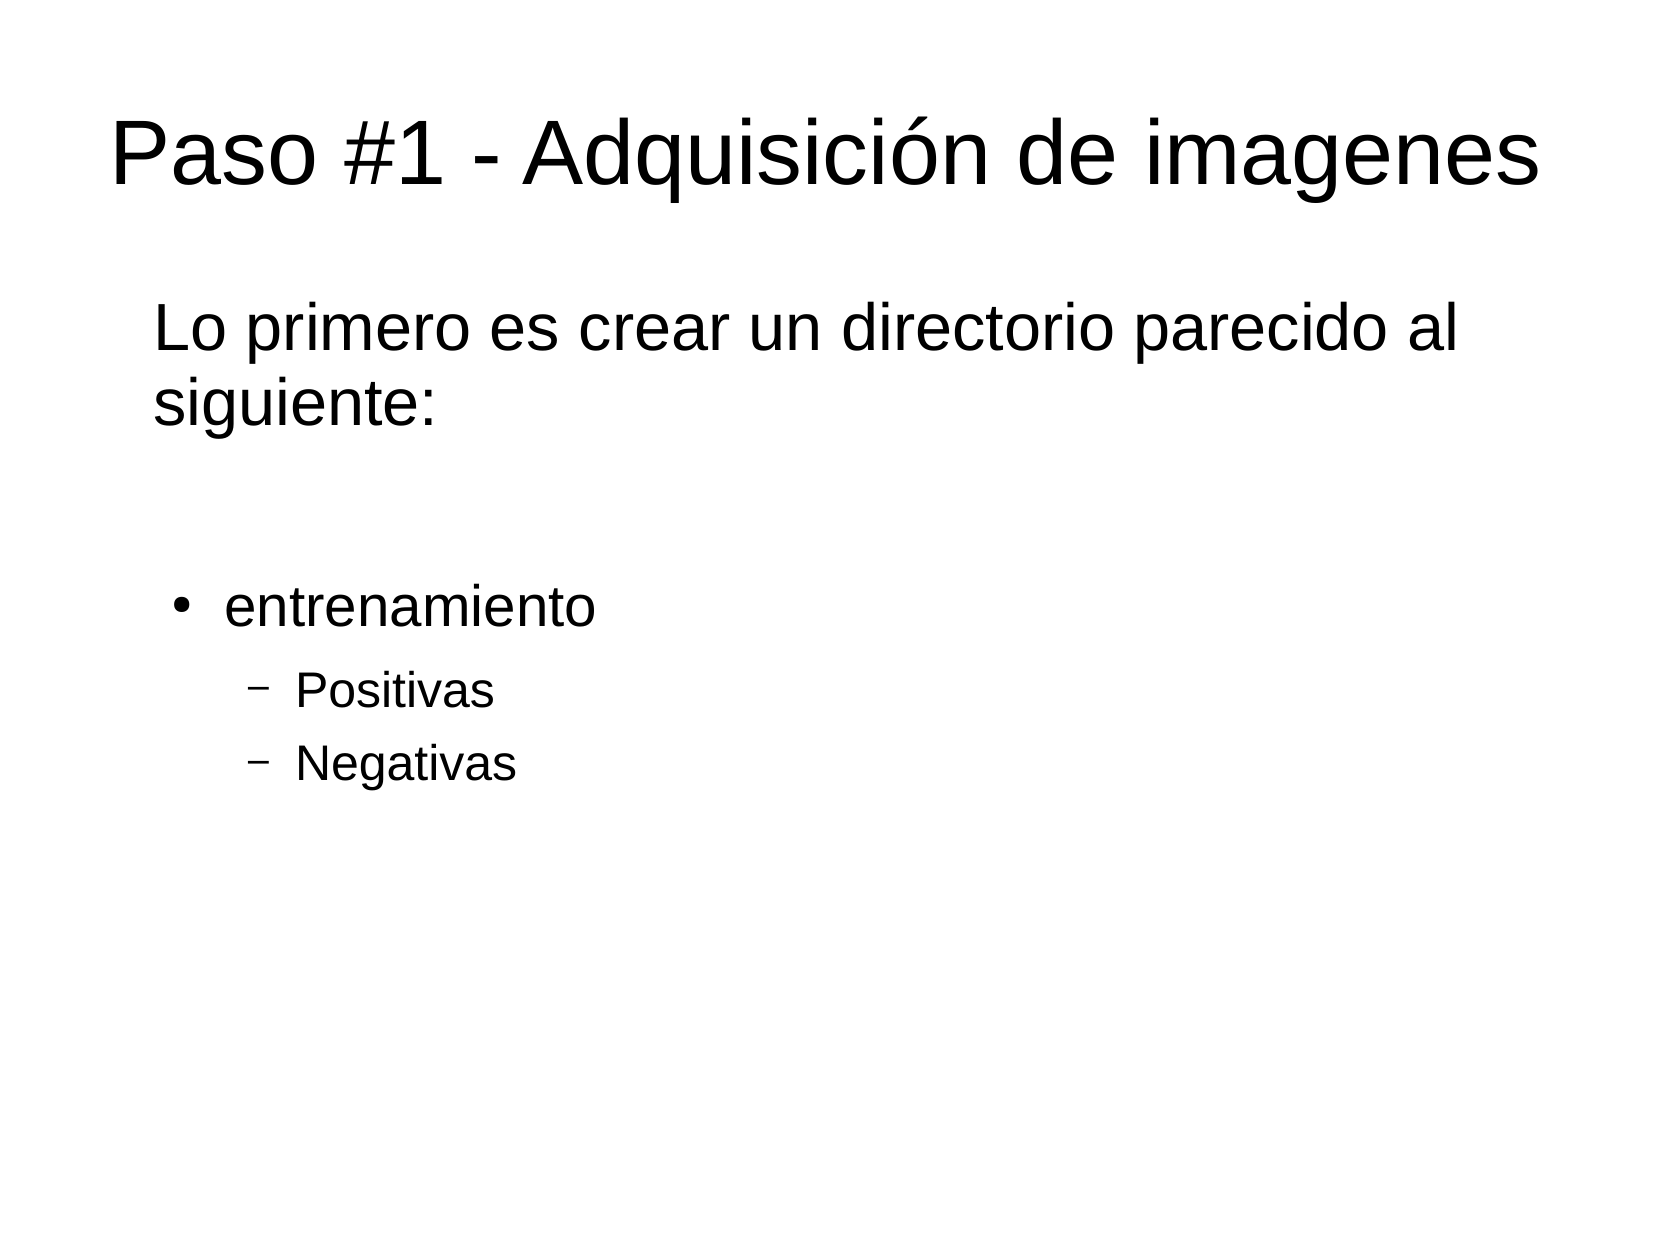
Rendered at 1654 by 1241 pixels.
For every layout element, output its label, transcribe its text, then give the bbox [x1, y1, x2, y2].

title Paso #1 - Adquisición de imagenes [82, 49, 1571, 257]
list Lo primero es crear un directorio parecido al siguiente: entrenamiento Positivas Negativas [82, 290, 1571, 1109]
